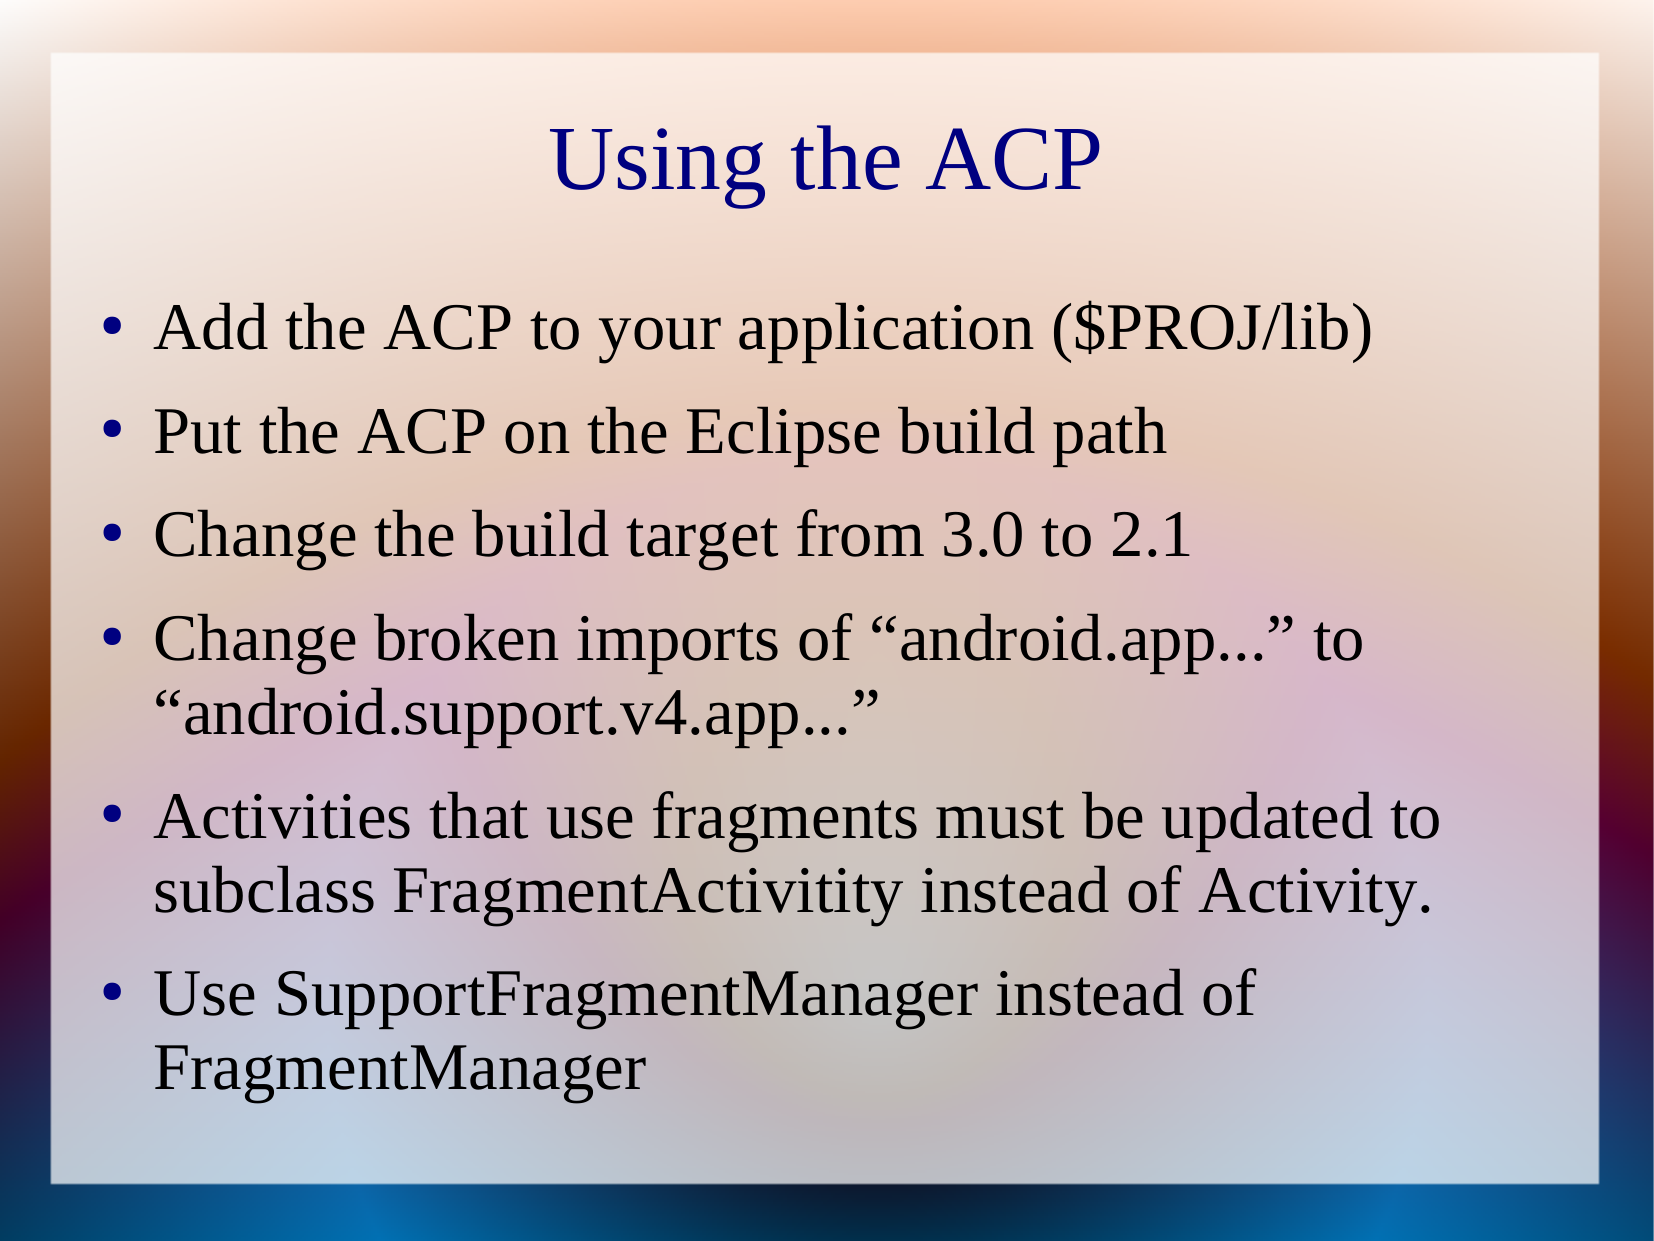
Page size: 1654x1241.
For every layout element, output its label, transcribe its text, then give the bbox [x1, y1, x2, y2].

picture [0, 0, 1654, 1241]
list Add the ACP to your application ($PROJ/lib) Put the ACP on the Eclipse build path Change the build target from 3.0 to 2.1 Change broken imports of “android.app...” to “android.support.v4.app...” Activities that use fragments must be updated to subclass FragmentActivitity instead of Activity. Use SupportFragmentManager instead of FragmentManager [82, 290, 1571, 1105]
title Using the ACP [82, 55, 1571, 263]
